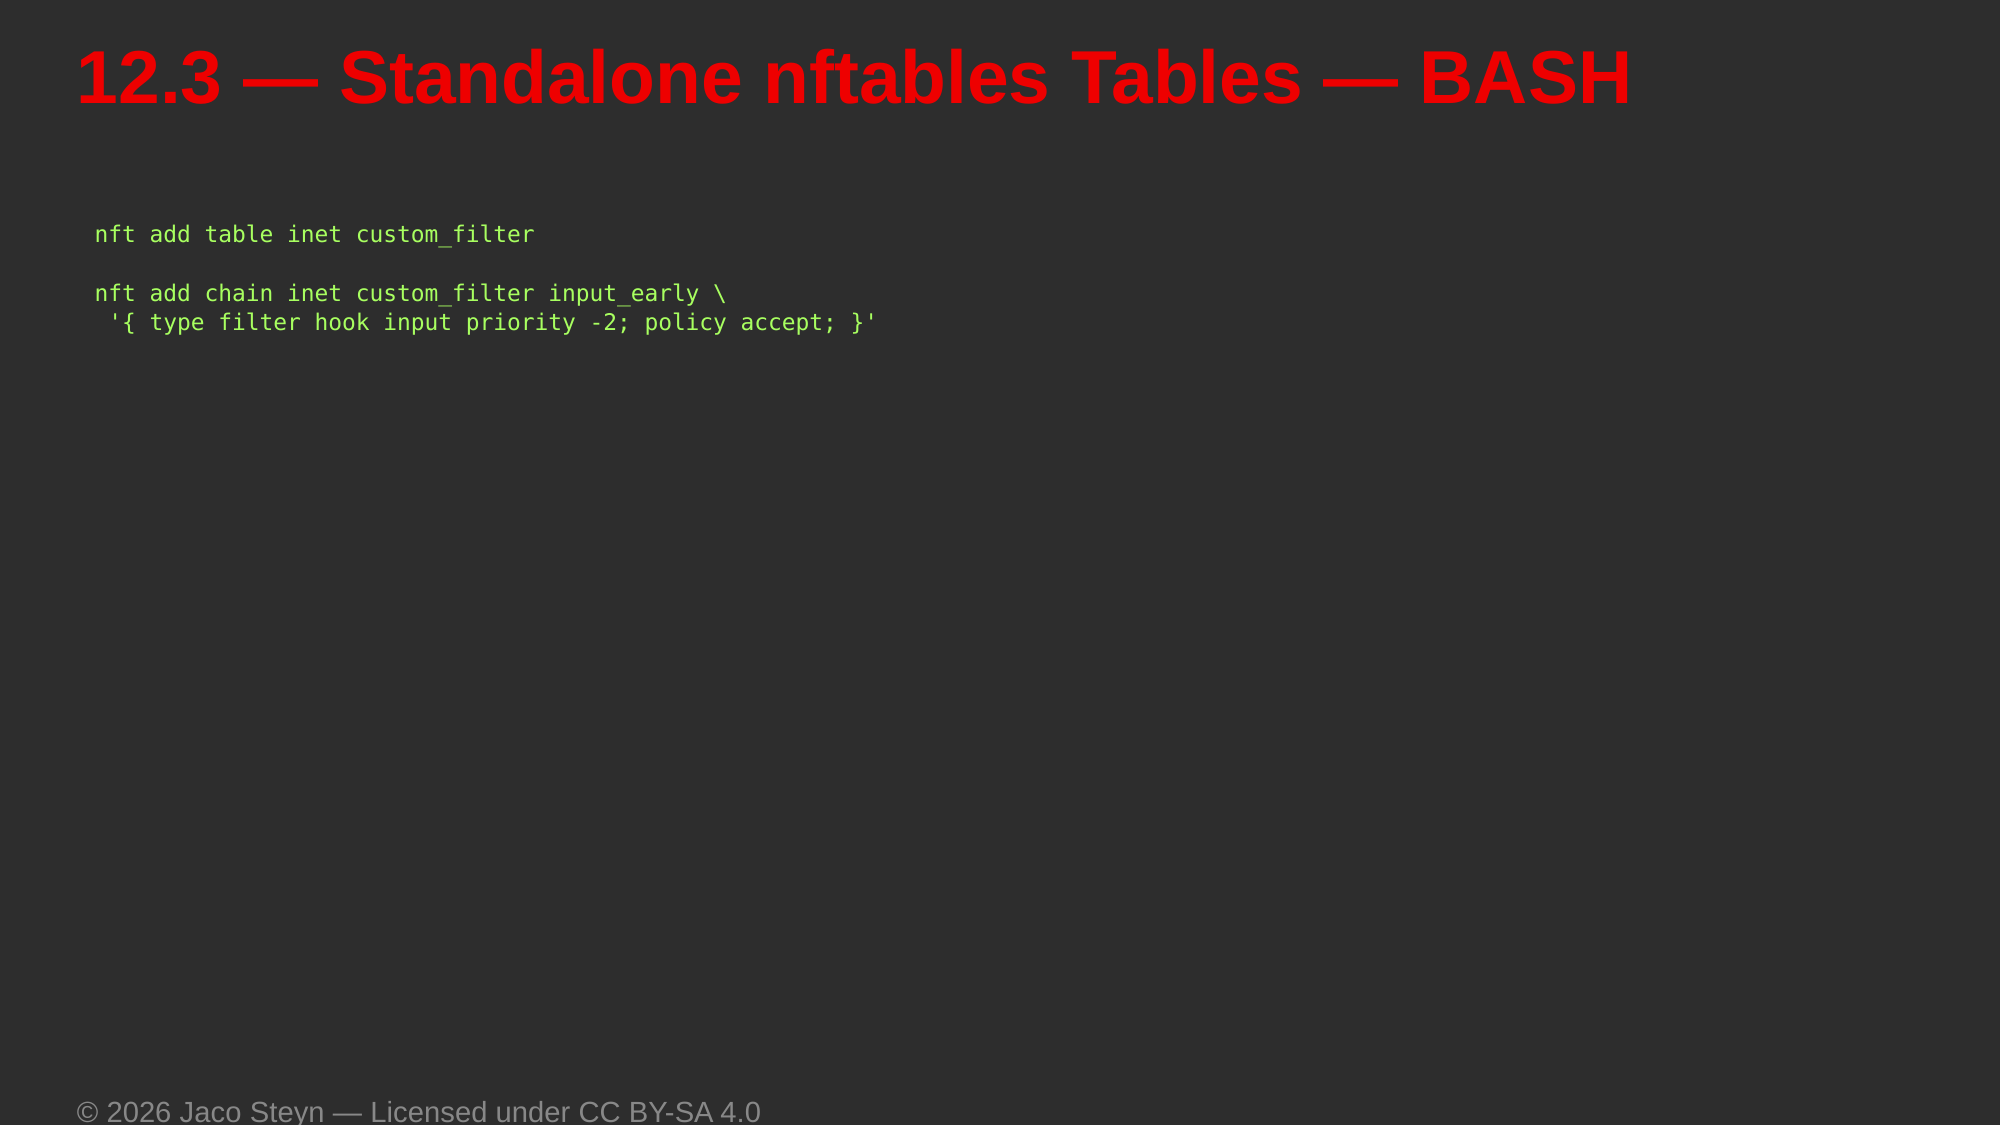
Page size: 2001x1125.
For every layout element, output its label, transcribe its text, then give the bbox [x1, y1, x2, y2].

text_box © 2026 Jaco Steyn — Licensed under CC BY-SA 4.0 [59, 1083, 1942, 1120]
text_box nft add table inet custom_filter nft add chain inet custom_filter input_early \ '{ type filter hook input priority -2; policy accept; }' [59, 194, 1942, 1052]
text_box 12.3 — Standalone nftables Tables — BASH [59, 23, 1942, 178]
